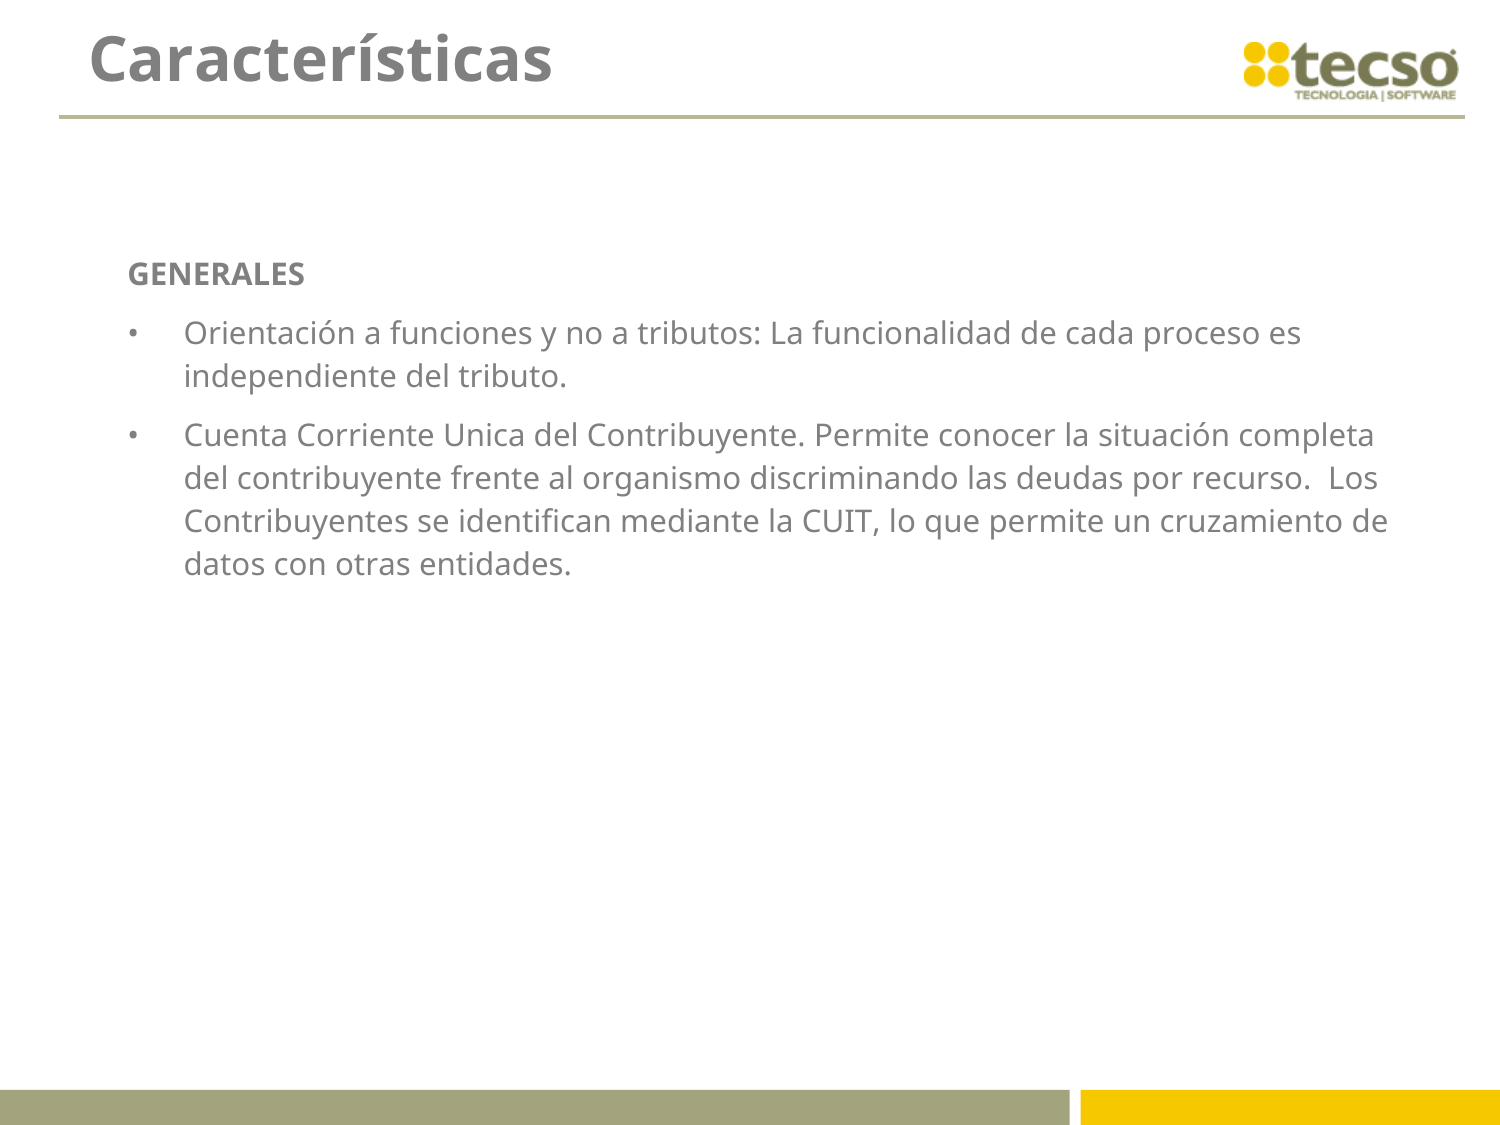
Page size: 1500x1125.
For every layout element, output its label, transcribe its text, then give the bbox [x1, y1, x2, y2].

picture [1244, 42, 1459, 102]
list GENERALES Orientación a funciones y no a tributos: La funcionalidad de cada proceso es independiente del tributo. Cuenta Corriente Unica del Contribuyente. Permite conocer la situación completa del contribuyente frente al organismo discriminando las deudas por recurso. Los Contribuyentes se identifican mediante la CUIT, lo que permite un cruzamiento de datos con otras entidades. [112, 184, 1426, 1013]
title Características [73, 6, 1238, 211]
